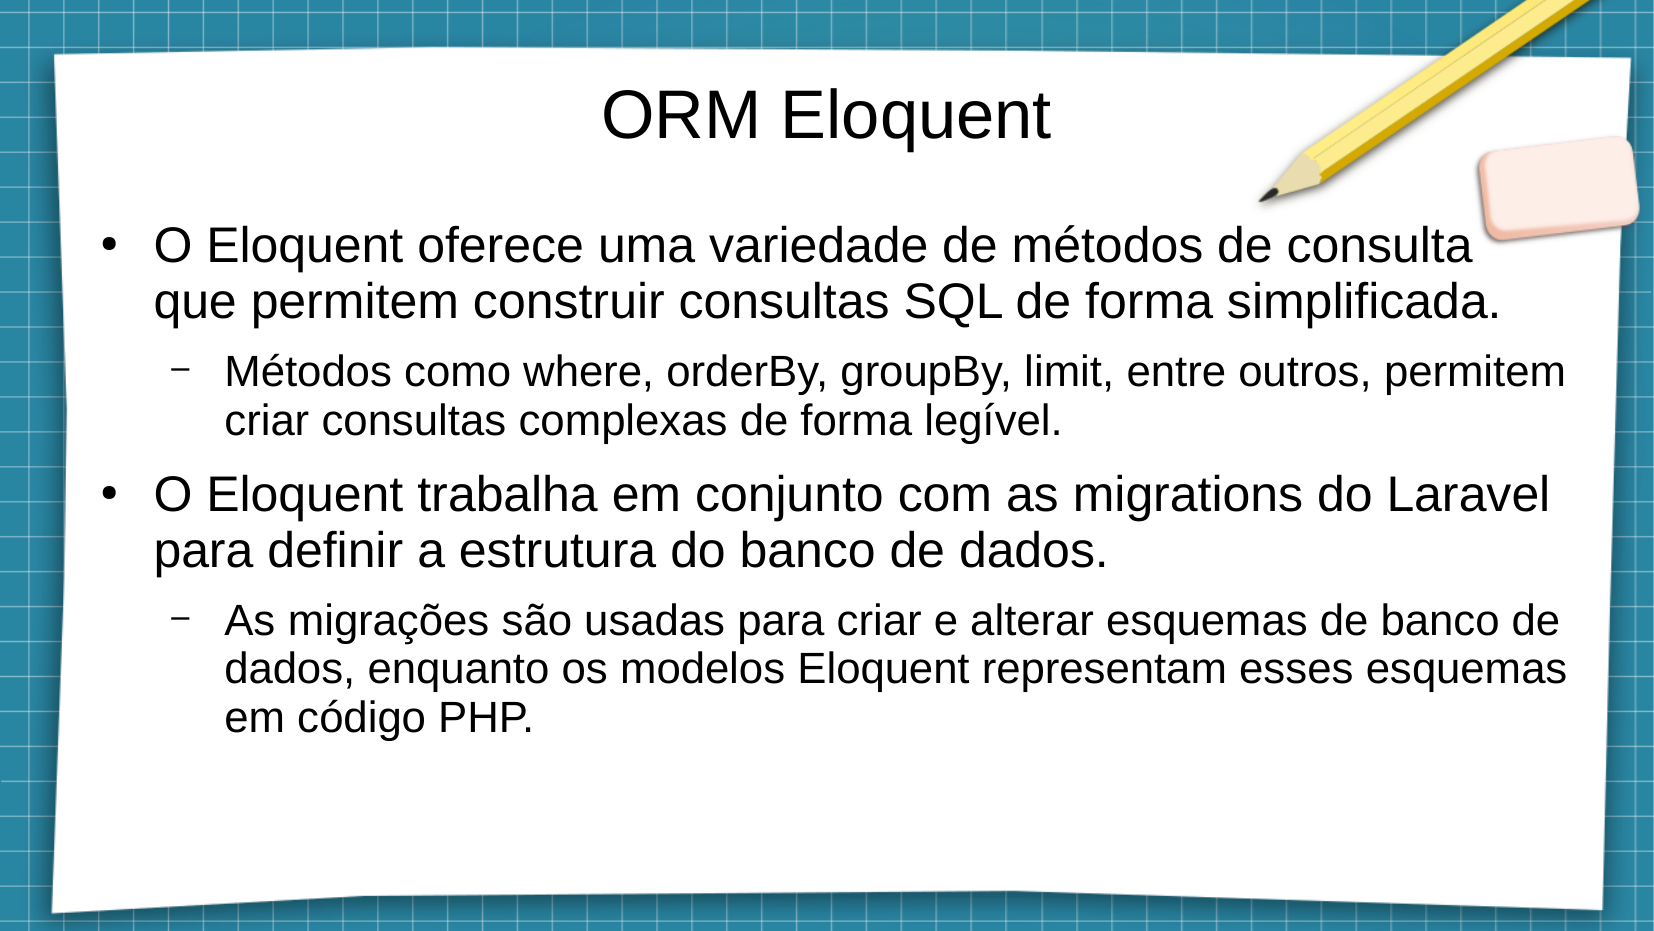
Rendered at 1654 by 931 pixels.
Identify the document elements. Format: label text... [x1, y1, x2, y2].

title ORM Eloquent [82, 37, 1571, 193]
list O Eloquent oferece uma variedade de métodos de consulta que permitem construir consultas SQL de forma simplificada. Métodos como where, orderBy, groupBy, limit, entre outros, permitem criar consultas complexas de forma legível. O Eloquent trabalha em conjunto com as migrations do Laravel para definir a estrutura do banco de dados. As migrações são usadas para criar e alterar esquemas de banco de dados, enquanto os modelos Eloquent representam esses esquemas em código PHP. [82, 217, 1571, 827]
picture [0, 0, 1654, 931]
